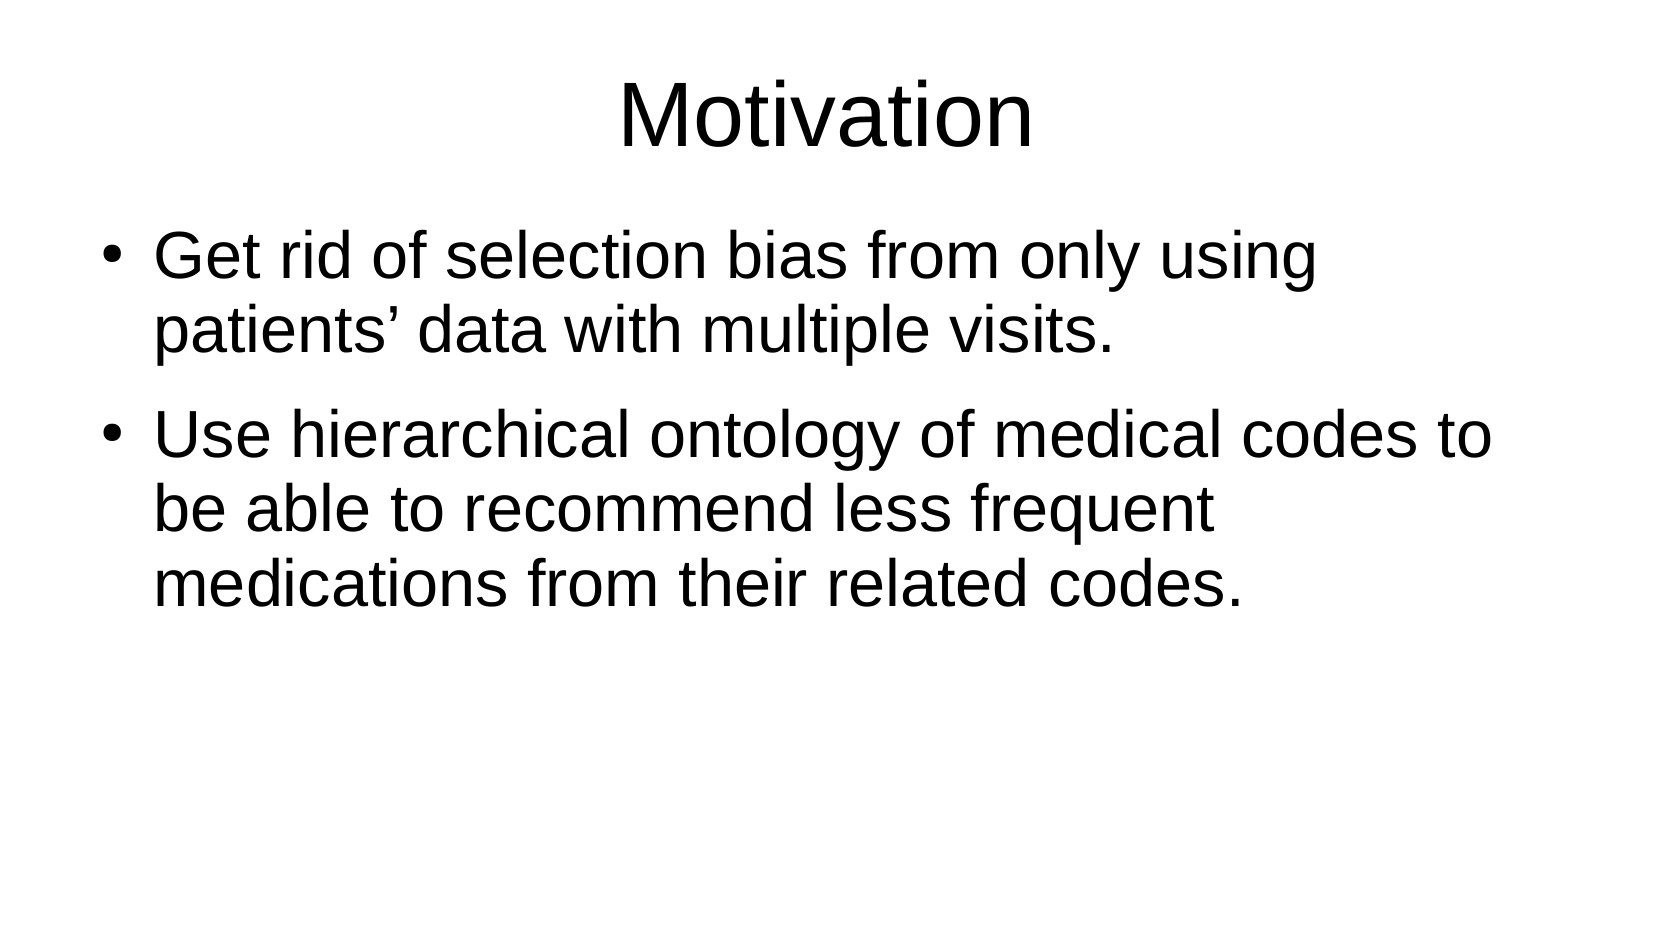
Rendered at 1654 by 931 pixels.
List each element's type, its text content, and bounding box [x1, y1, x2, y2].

title Motivation [82, 37, 1571, 193]
list Get rid of selection bias from only using patients’ data with multiple visits. Use hierarchical ontology of medical codes to be able to recommend less frequent medications from their related codes. [82, 217, 1571, 758]
